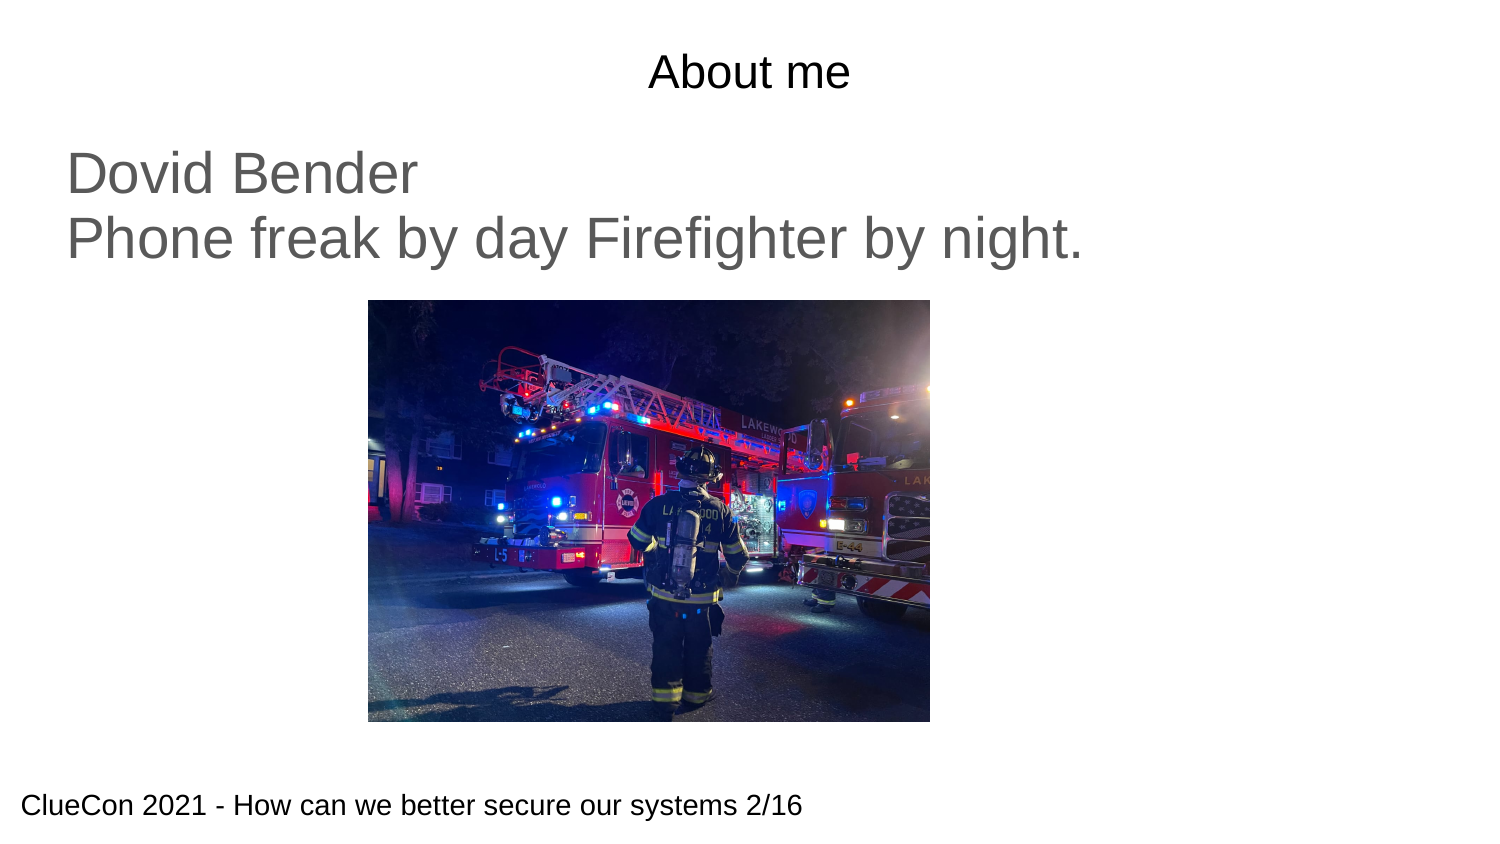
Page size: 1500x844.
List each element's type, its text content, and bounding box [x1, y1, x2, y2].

subtitle Dovid Bender Phone freak by day Firefighter by night. [51, 126, 1449, 301]
text_box ClueCon 2021 - How can we better secure our systems 2/16 [5, 771, 1472, 837]
title About me [51, 29, 1449, 114]
picture [368, 300, 930, 722]
